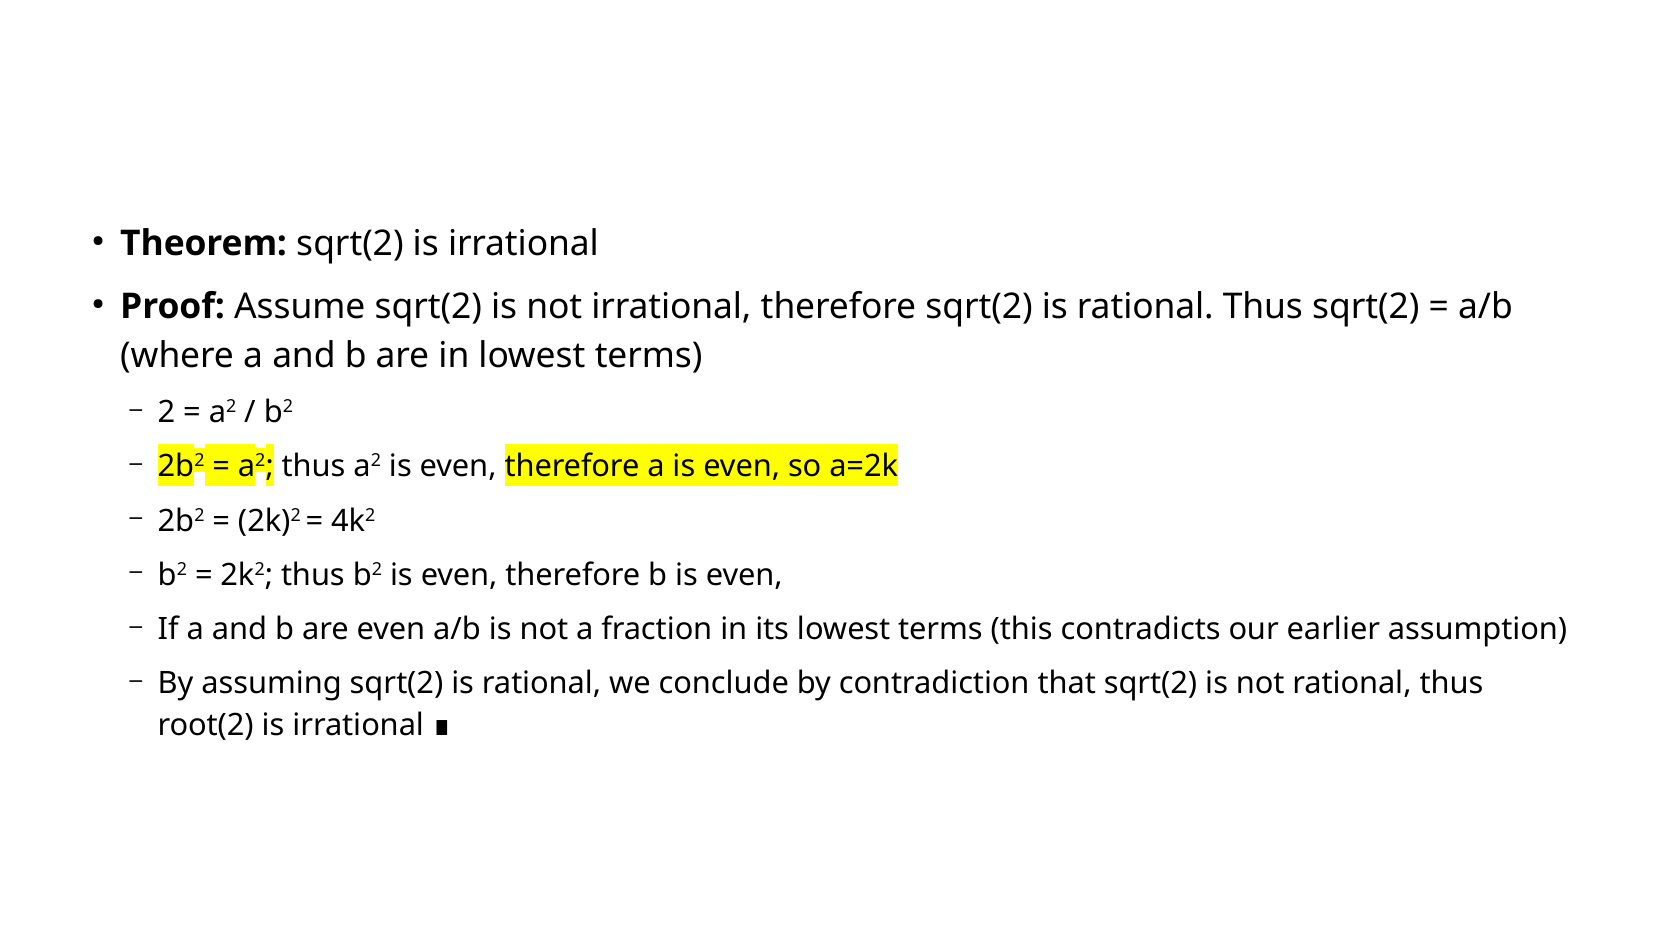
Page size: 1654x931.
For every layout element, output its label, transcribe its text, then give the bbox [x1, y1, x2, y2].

list Theorem: sqrt(2) is irrational Proof: Assume sqrt(2) is not irrational, therefore sqrt(2) is rational. Thus sqrt(2) = a/b (where a and b are in lowest terms) 2 = a2 / b2 2b2 = a2; thus a2 is even, therefore a is even, so a=2k 2b2 = (2k)2 = 4k2 b2 = 2k2; thus b2 is even, therefore b is even, If a and b are even a/b is not a fraction in its lowest terms (this contradicts our earlier assumption) By assuming sqrt(2) is rational, we conclude by contradiction that sqrt(2) is not rational, thus root(2) is irrational ∎ [82, 217, 1571, 758]
